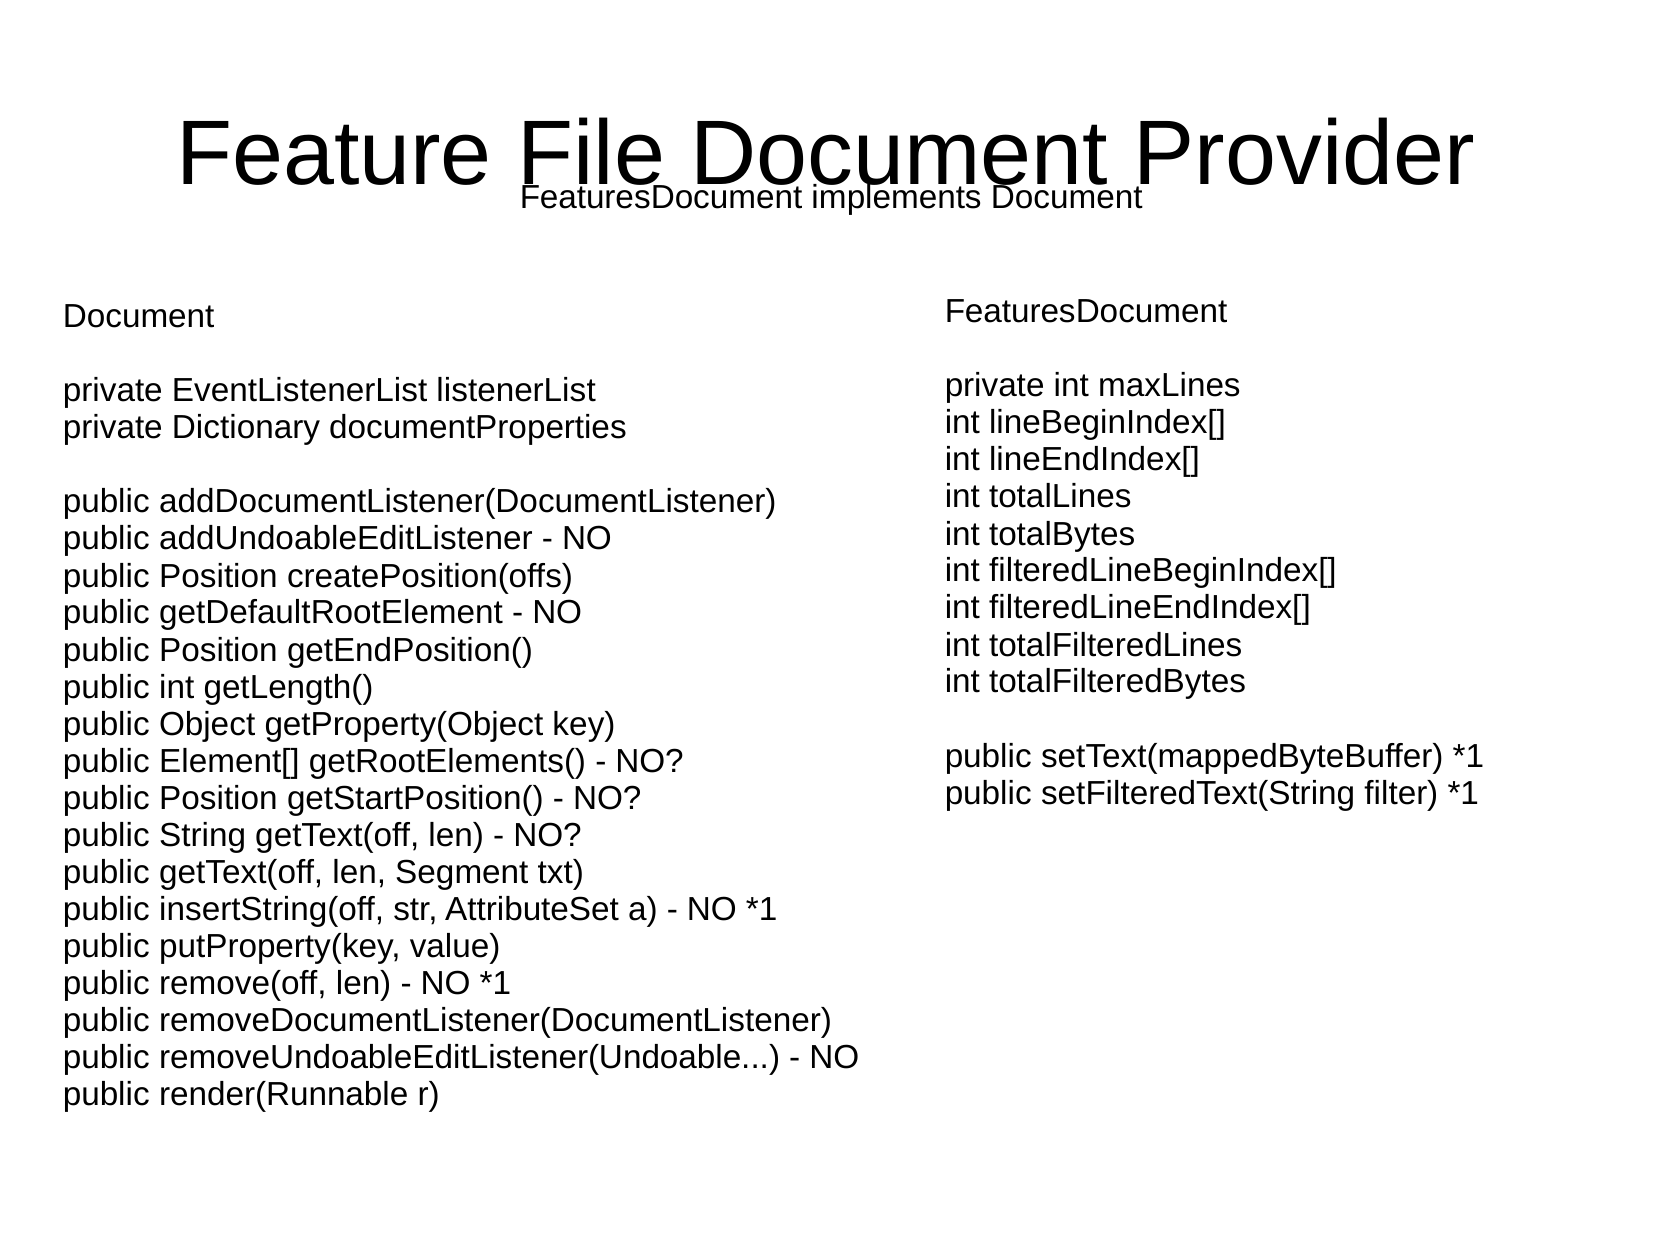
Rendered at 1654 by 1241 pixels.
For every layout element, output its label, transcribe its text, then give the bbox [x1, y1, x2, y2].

text_box FeaturesDocument implements Document [504, 170, 1191, 229]
text_box FeaturesDocument private int maxLines int lineBeginIndex[] int lineEndIndex[] int totalLines int totalBytes int filteredLineBeginIndex[] int filteredLineEndIndex[] int totalFilteredLines int totalFilteredBytes public setText(mappedByteBuffer) *1 public setFilteredText(String filter) *1 [929, 284, 1616, 924]
title Feature File Document Provider [82, 56, 1571, 250]
text_box Document private EventListenerList listenerList private Dictionary documentProperties public addDocumentListener(DocumentListener) public addUndoableEditListener - NO public Position createPosition(offs) public getDefaultRootElement - NO public Position getEndPosition() public int getLength() public Object getProperty(Object key) public Element[] getRootElements() - NO? public Position getStartPosition() - NO? public String getText(off, len) - NO? public getText(off, len, Segment txt) public insertString(off, str, AttributeSet a) - NO *1 public putProperty(key, value) public remove(off, len) - NO *1 public removeDocumentListener(DocumentListener) public removeUndoableEditListener(Undoable...) - NO public render(Runnable r) [47, 289, 912, 1220]
